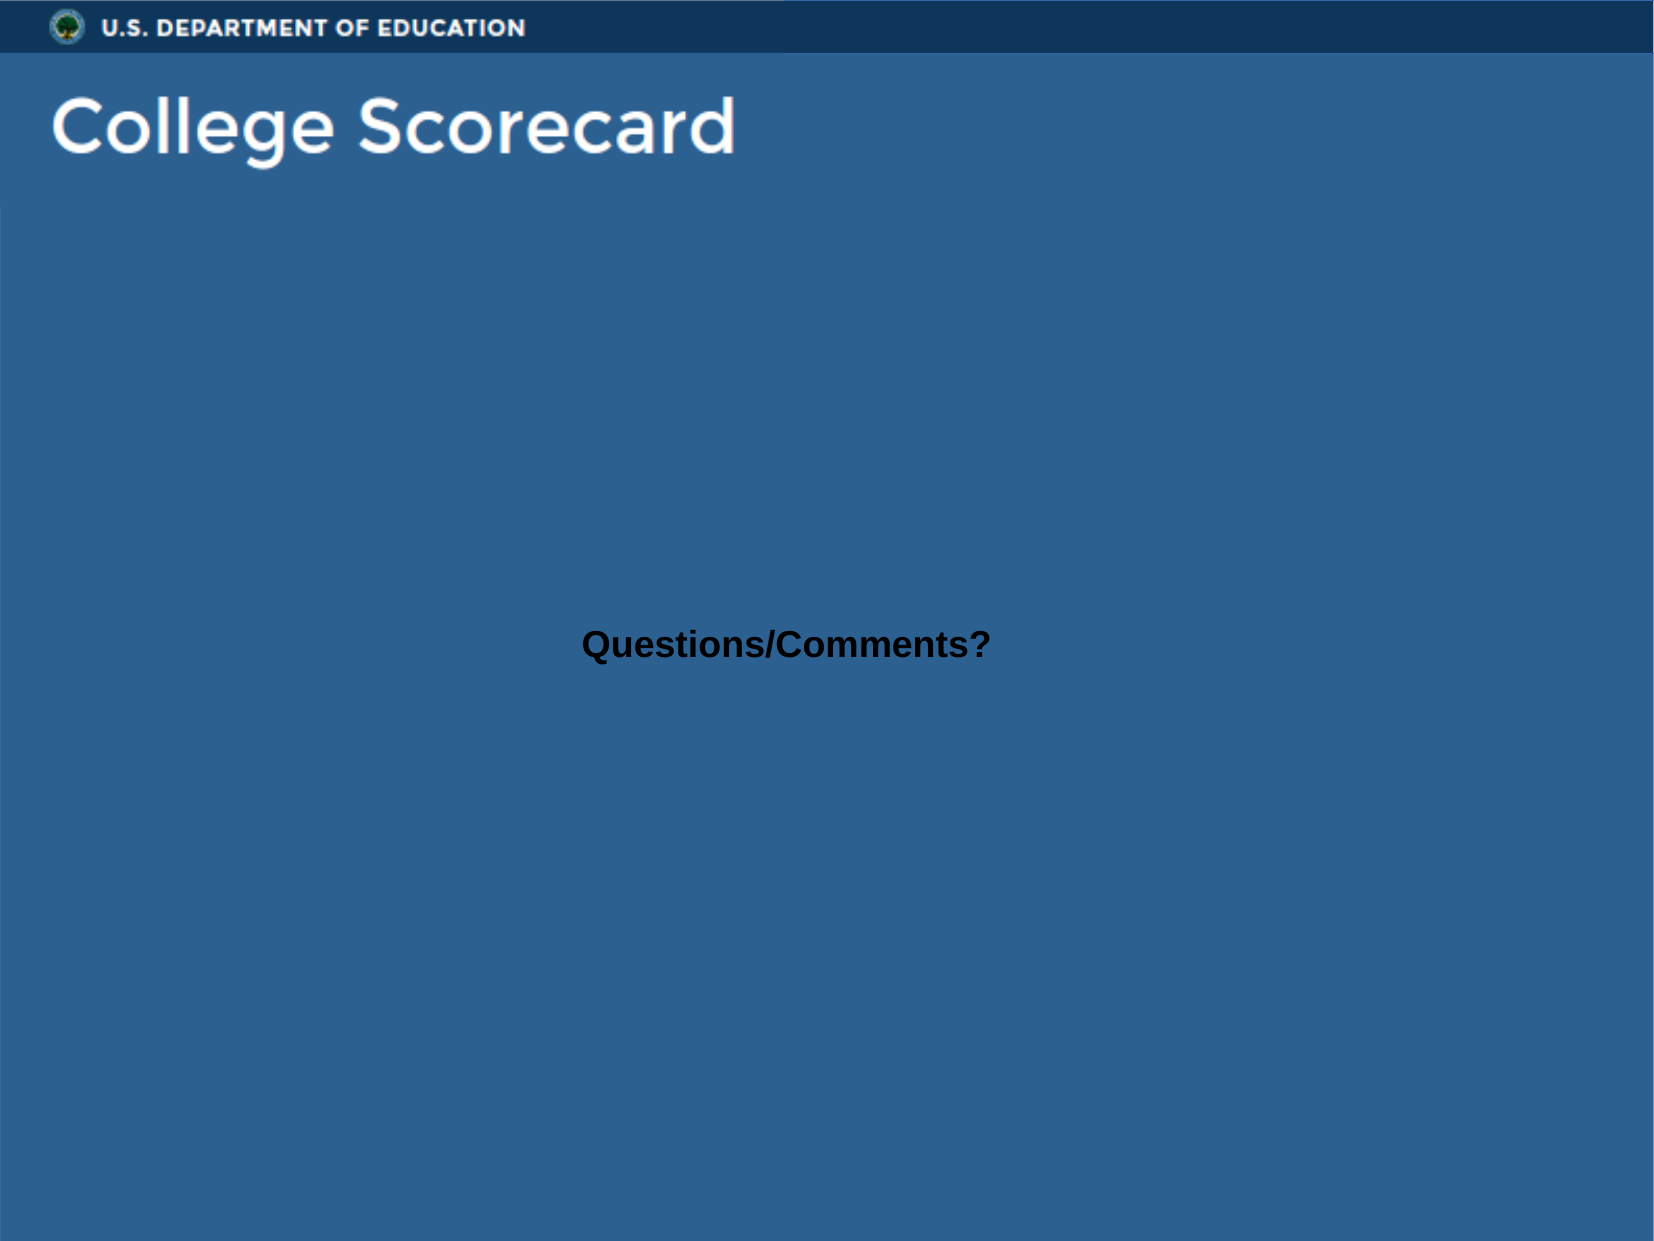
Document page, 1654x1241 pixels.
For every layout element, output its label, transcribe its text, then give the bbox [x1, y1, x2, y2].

picture [0, 0, 784, 206]
text_box Questions/Comments? [566, 616, 1008, 674]
text_box [0, 0, 1654, 1241]
